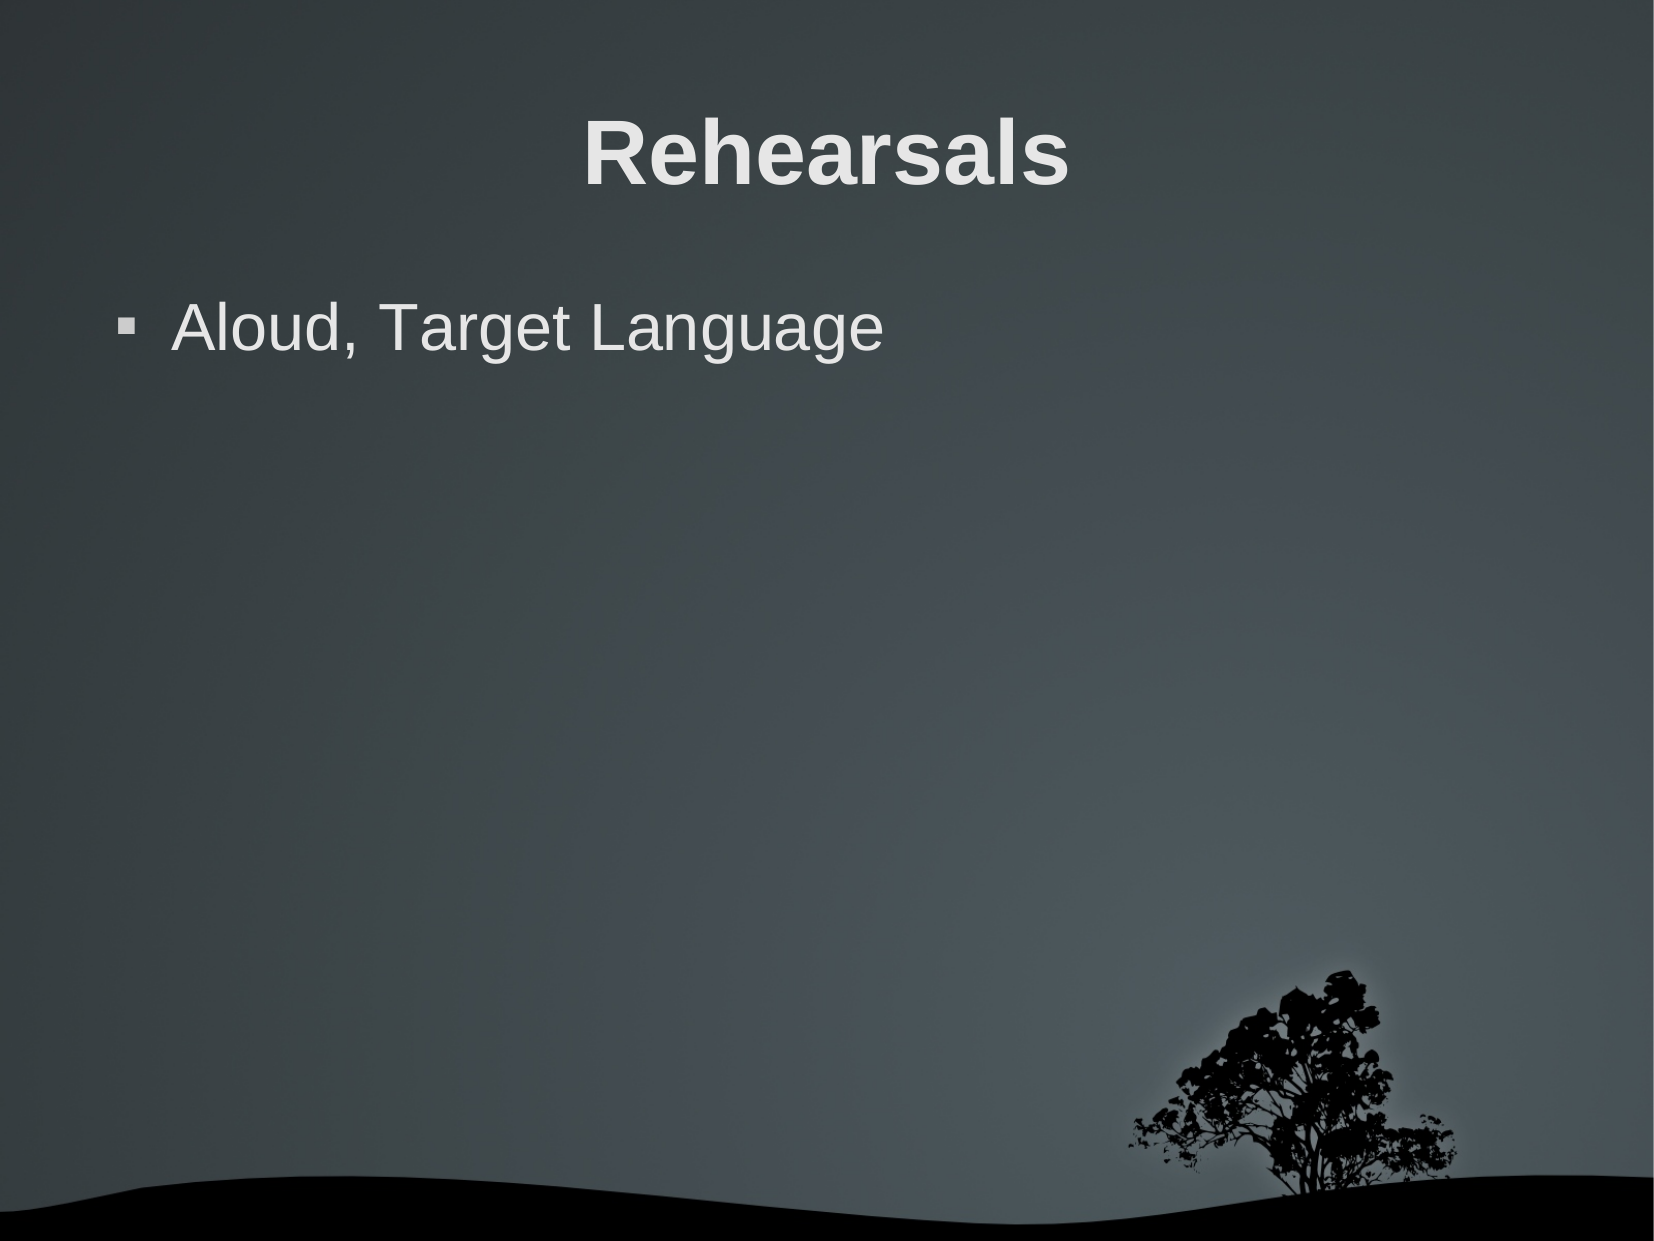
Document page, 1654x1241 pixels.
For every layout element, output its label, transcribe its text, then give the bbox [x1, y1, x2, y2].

title Rehearsals [82, 49, 1571, 257]
list Aloud, Target Language [82, 290, 1571, 1109]
picture [0, 0, 1654, 1241]
